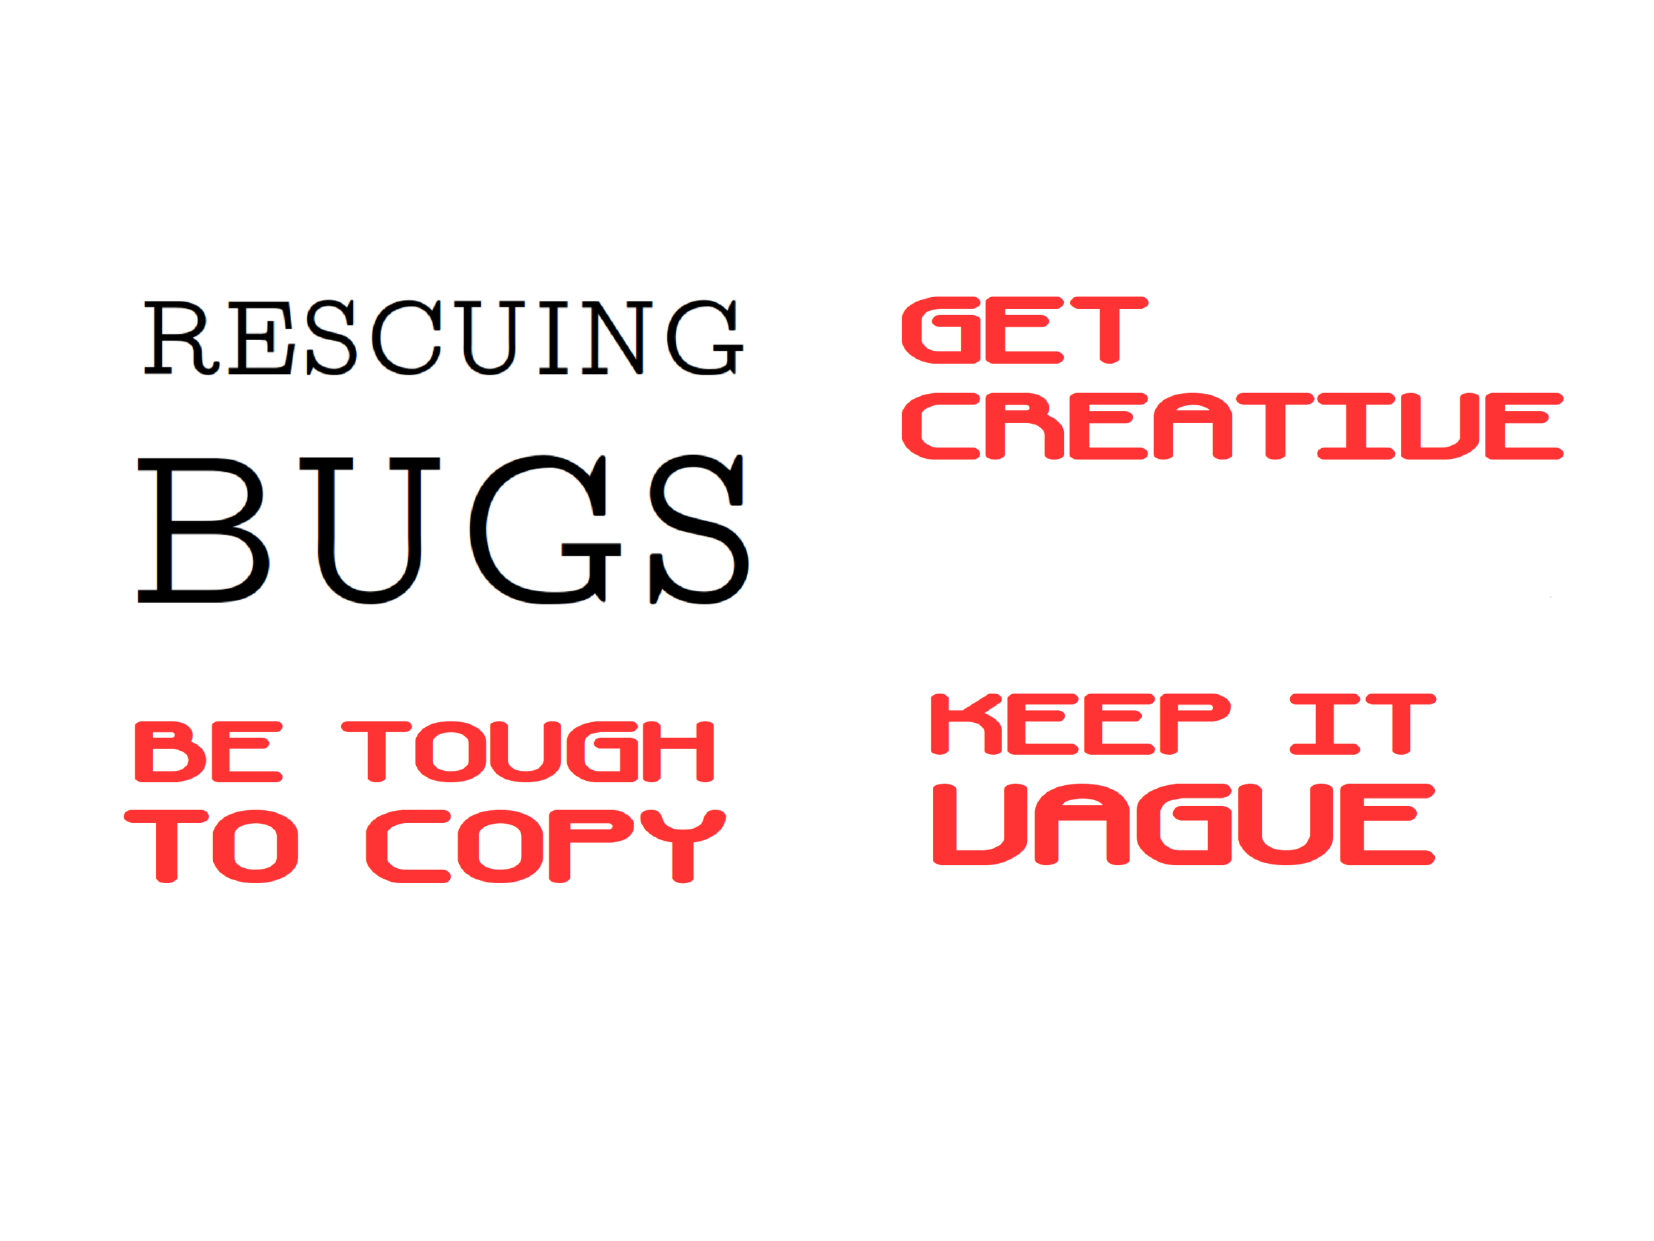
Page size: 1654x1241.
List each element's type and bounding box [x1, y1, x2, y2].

picture [27, 191, 1654, 1048]
